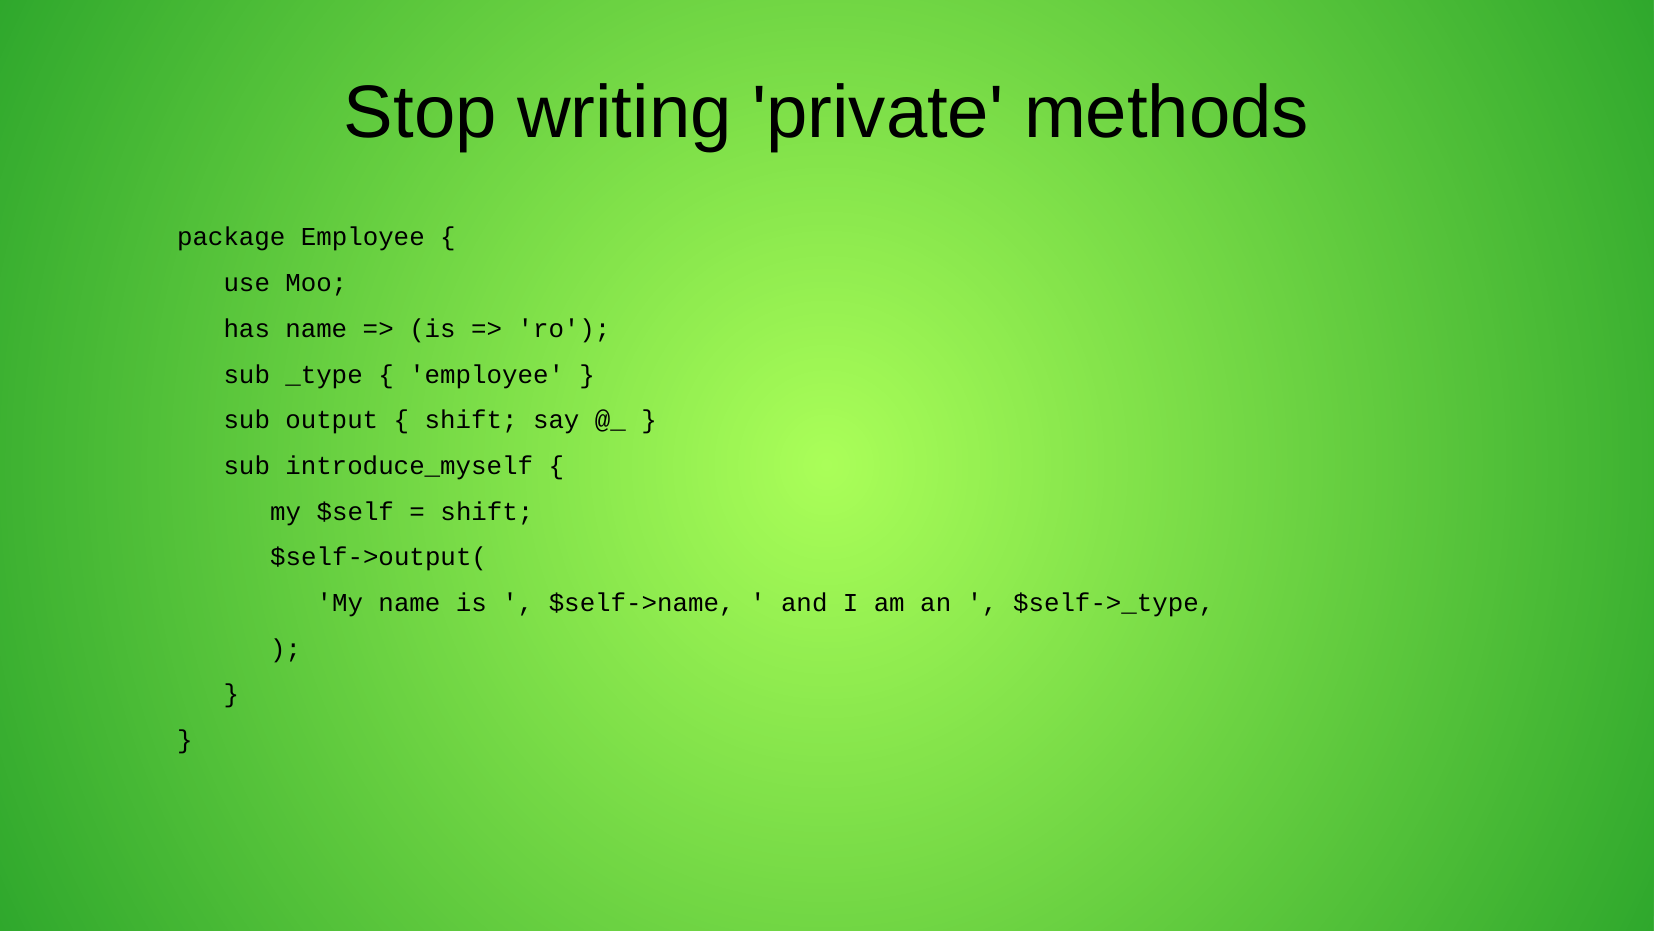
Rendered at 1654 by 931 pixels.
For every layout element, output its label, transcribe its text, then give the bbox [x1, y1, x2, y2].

list package Employee { use Moo; has name => (is => 'ro'); sub _type { 'employee' } sub output { shift; say @_ } sub introduce_myself { my $self = shift; $self->output( 'My name is ', $self->name, ' and I am an ', $self->_type, ); } } [177, 224, 1571, 764]
title Stop writing 'private' methods [82, 35, 1571, 189]
